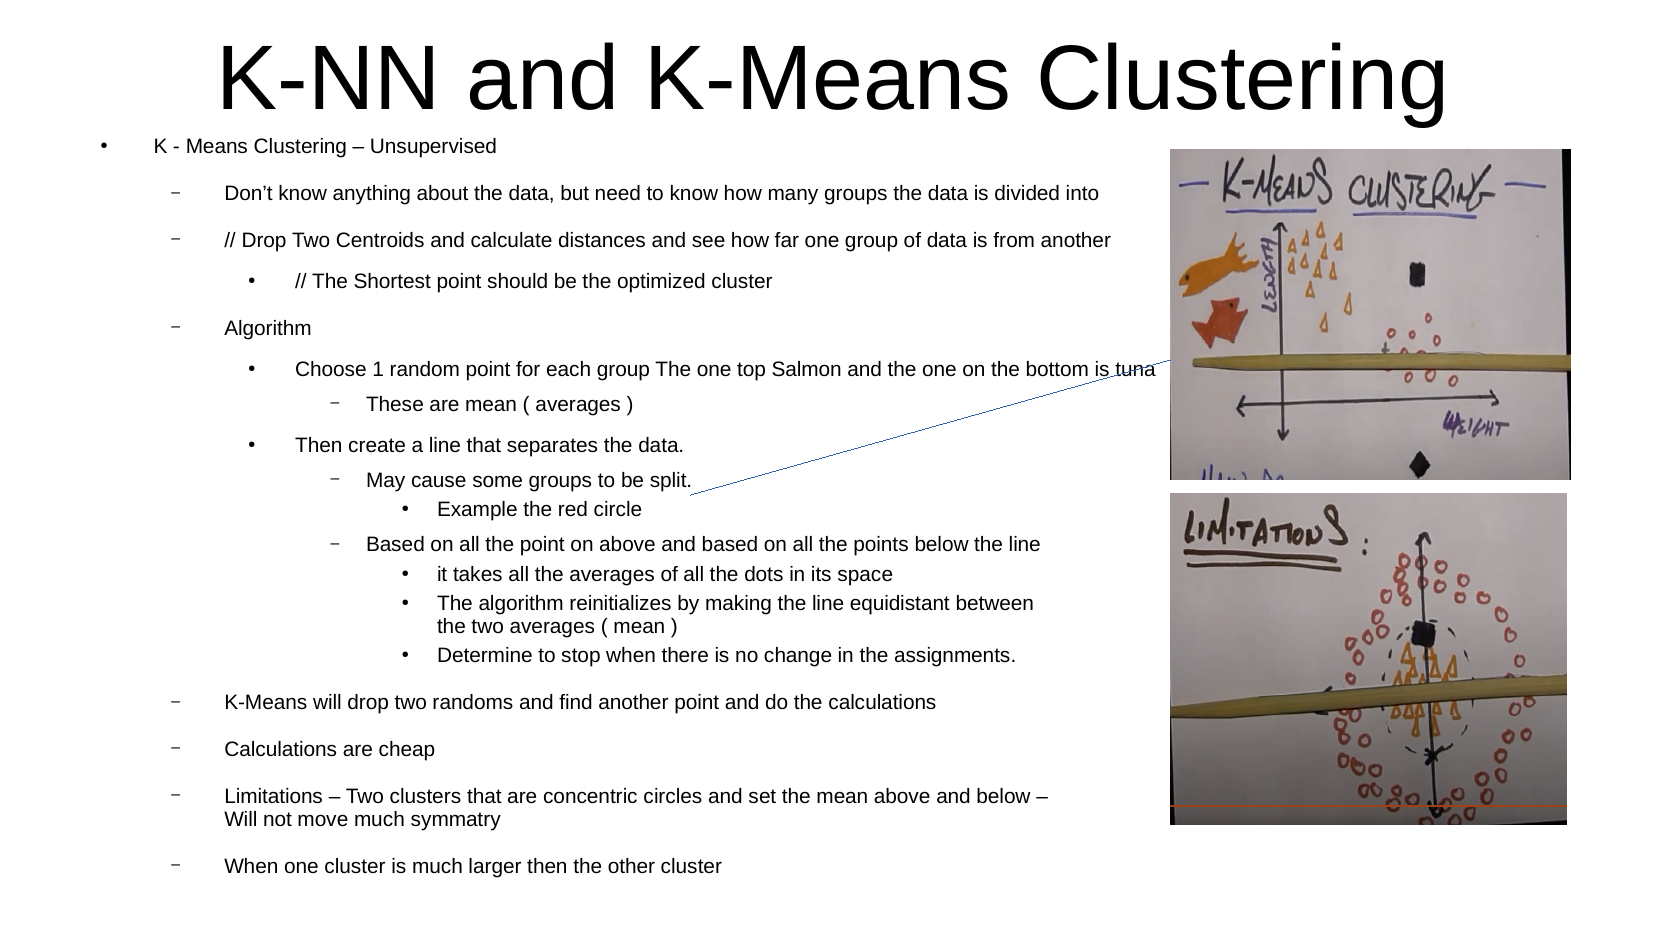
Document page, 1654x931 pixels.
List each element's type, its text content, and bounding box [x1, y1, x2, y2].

list K - Means Clustering – Unsupervised Don’t know anything about the data, but need to know how many groups the data is divided into // Drop Two Centroids and calculate distances and see how far one group of data is from another // The Shortest point should be the optimized cluster Algorithm Choose 1 random point for each group The one top Salmon and the one on the bottom is tuna These are mean ( averages ) Then create a line that separates the data. May cause some groups to be split. Example the red circle Based on all the point on above and based on all the points below the line it takes all the averages of all the dots in its space The algorithm reinitializes by making the line equidistant between the two averages ( mean ) Determine to stop when there is no change in the assignments. K-Means will drop two randoms and find another point and do the calculations Calculations are cheap Limitations – Two clusters that are concentric circles and set the mean above and below – Will not move much symmatry When one cluster is much larger then the other cluster [82, 135, 1571, 916]
title K-NN and K-Means Clustering [90, 0, 1579, 156]
picture [1170, 493, 1567, 826]
picture [1170, 149, 1571, 481]
